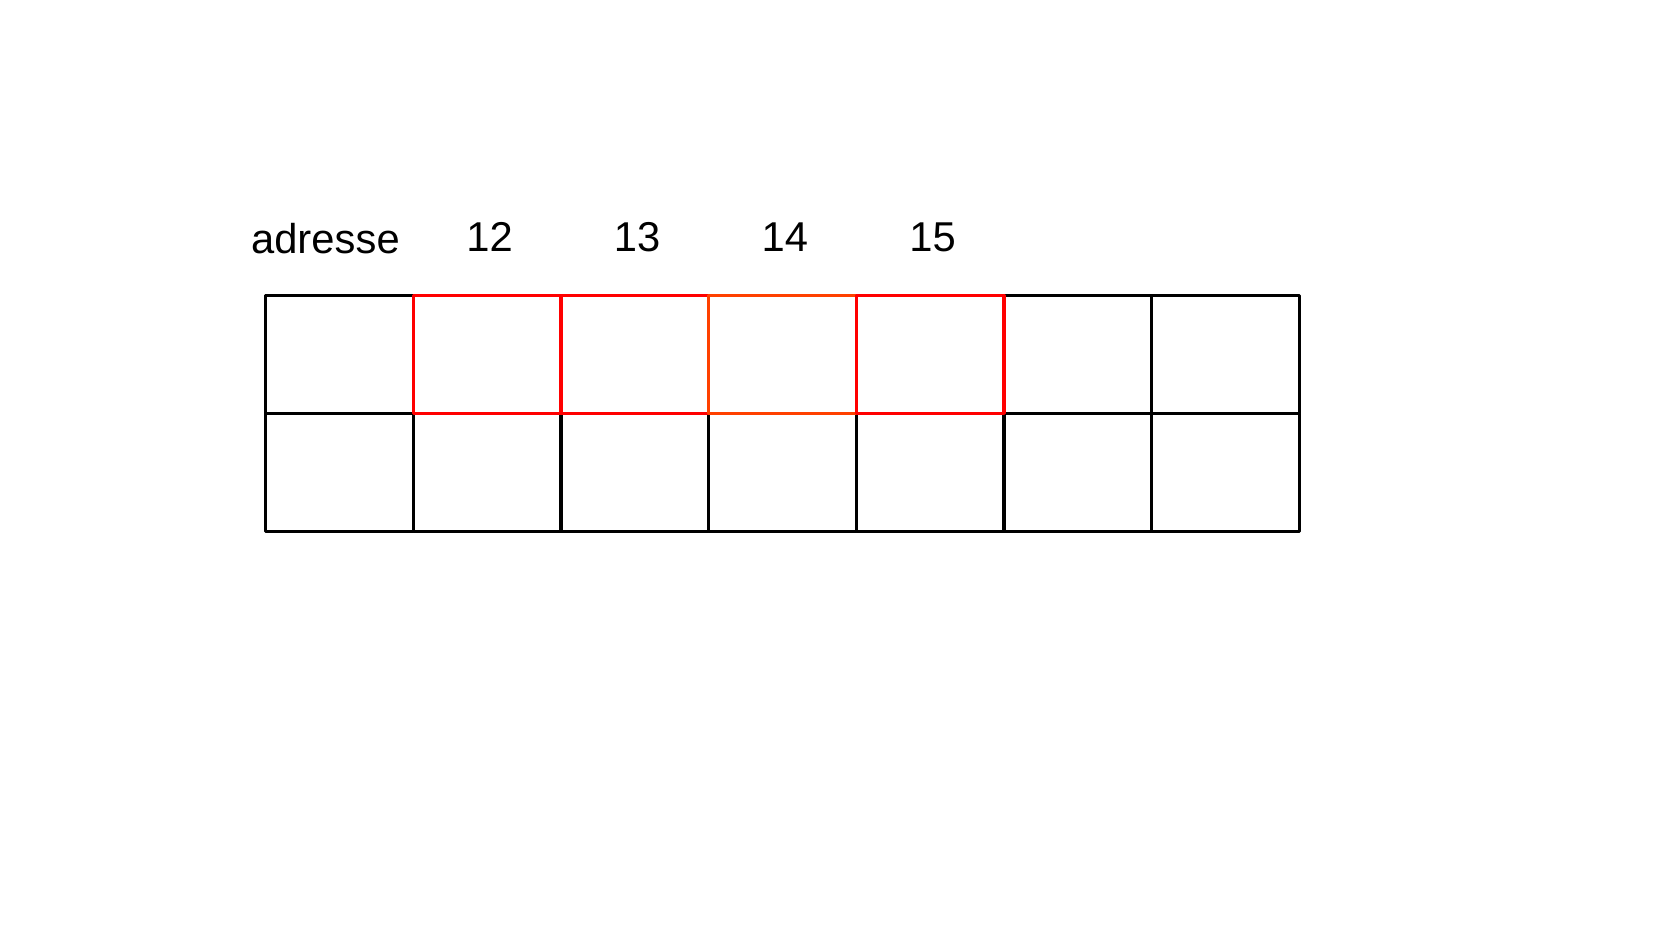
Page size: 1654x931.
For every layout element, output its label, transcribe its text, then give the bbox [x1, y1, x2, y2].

text_box adresse [236, 208, 443, 317]
text_box 13 [599, 206, 676, 268]
text_box 14 [746, 206, 823, 268]
text_box 12 [451, 206, 532, 315]
text_box 15 [894, 206, 971, 268]
text_box [265, 295, 1300, 532]
